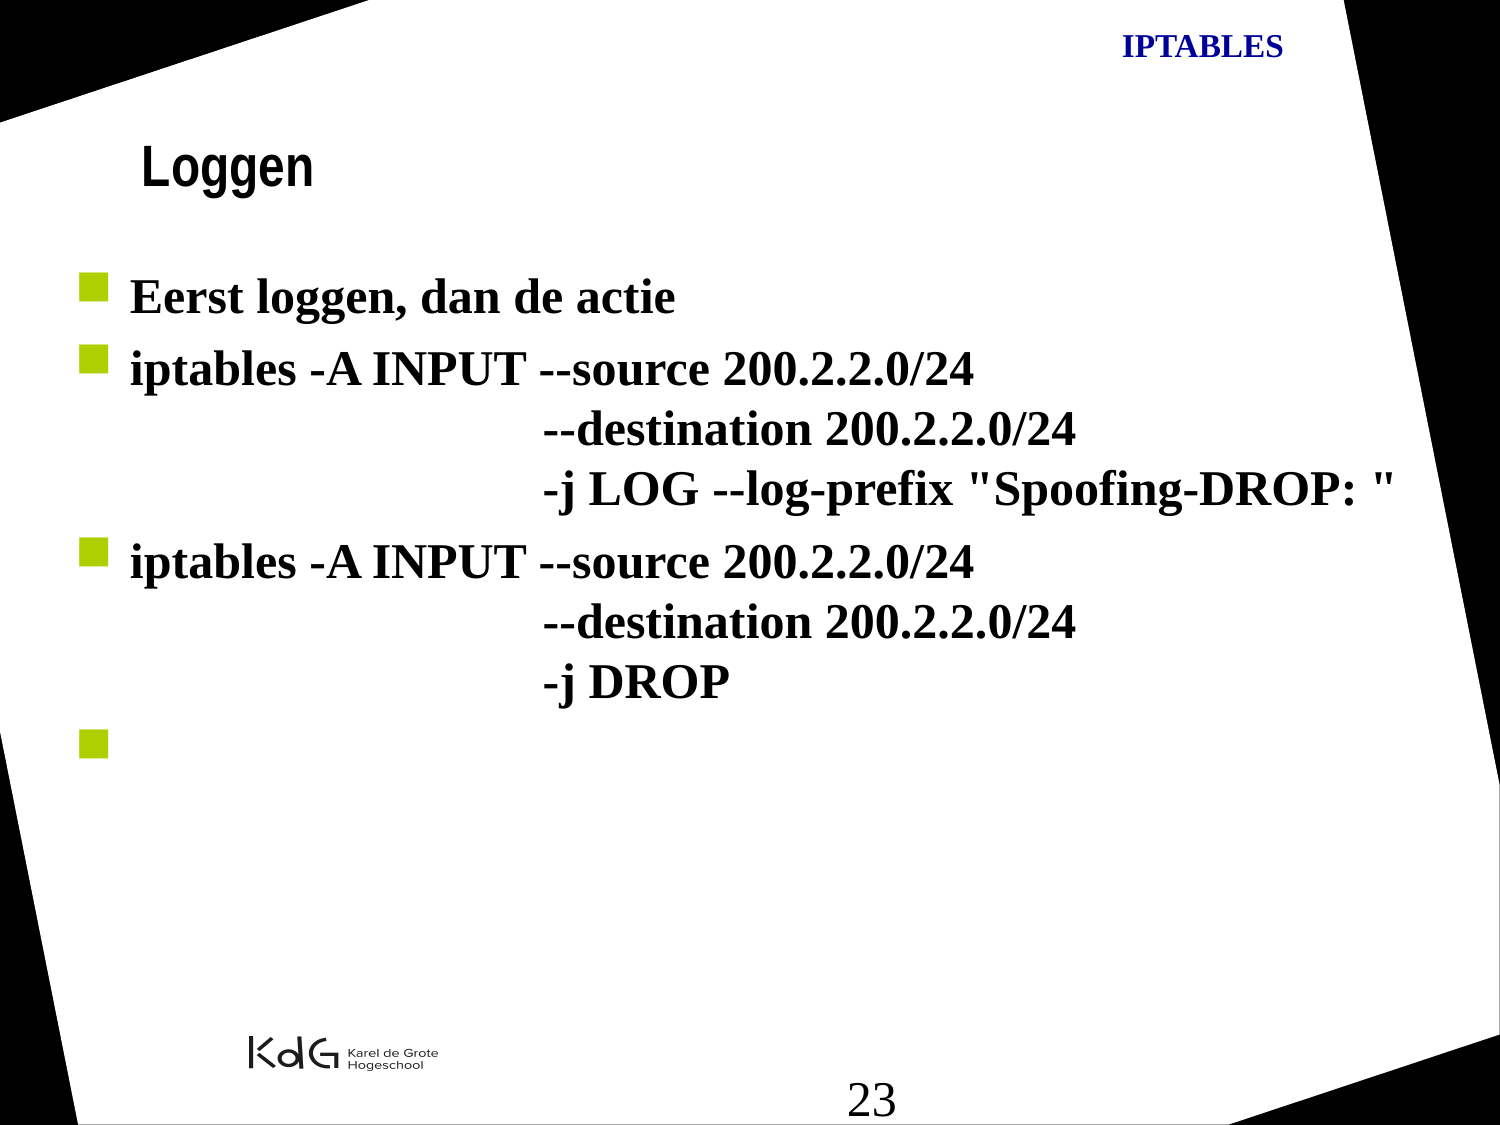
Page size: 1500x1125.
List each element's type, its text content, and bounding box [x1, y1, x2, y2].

picture [249, 1036, 438, 1071]
text_box Loggen [141, 72, 1447, 253]
text_box Eerst loggen, dan de actie iptables -A INPUT --source 200.2.2.0/24 --destination 200.2.2.0/24 -j LOG --log-prefix "Spoofing-DROP: " iptables -A INPUT --source 200.2.2.0/24 --destination 200.2.2.0/24 -j DROP [75, 263, 1425, 1006]
